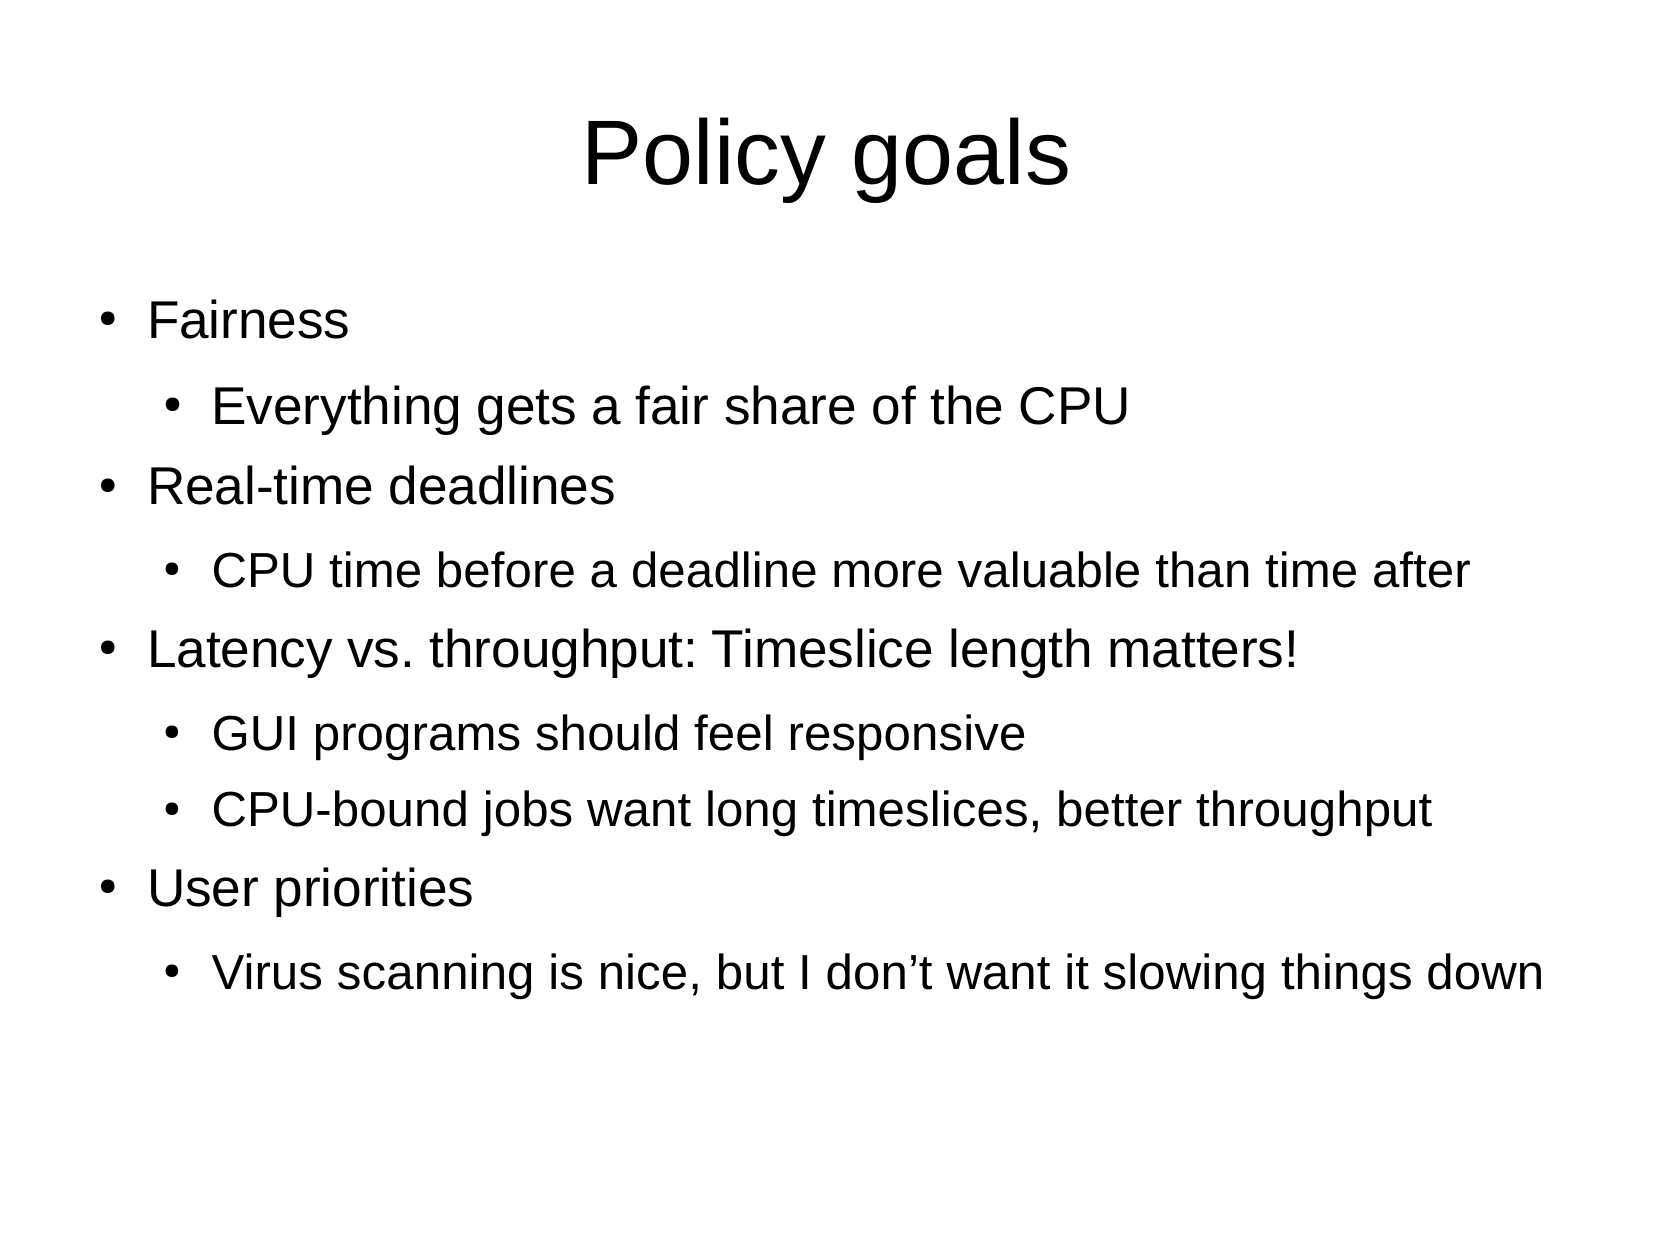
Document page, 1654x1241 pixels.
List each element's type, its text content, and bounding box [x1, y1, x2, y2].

title Policy goals [82, 49, 1571, 257]
list Fairness Everything gets a fair share of the CPU Real-time deadlines CPU time before a deadline more valuable than time after Latency vs. throughput: Timeslice length matters! GUI programs should feel responsive CPU-bound jobs want long timeslices, better throughput User priorities Virus scanning is nice, but I don’t want it slowing things down [82, 290, 1571, 1010]
